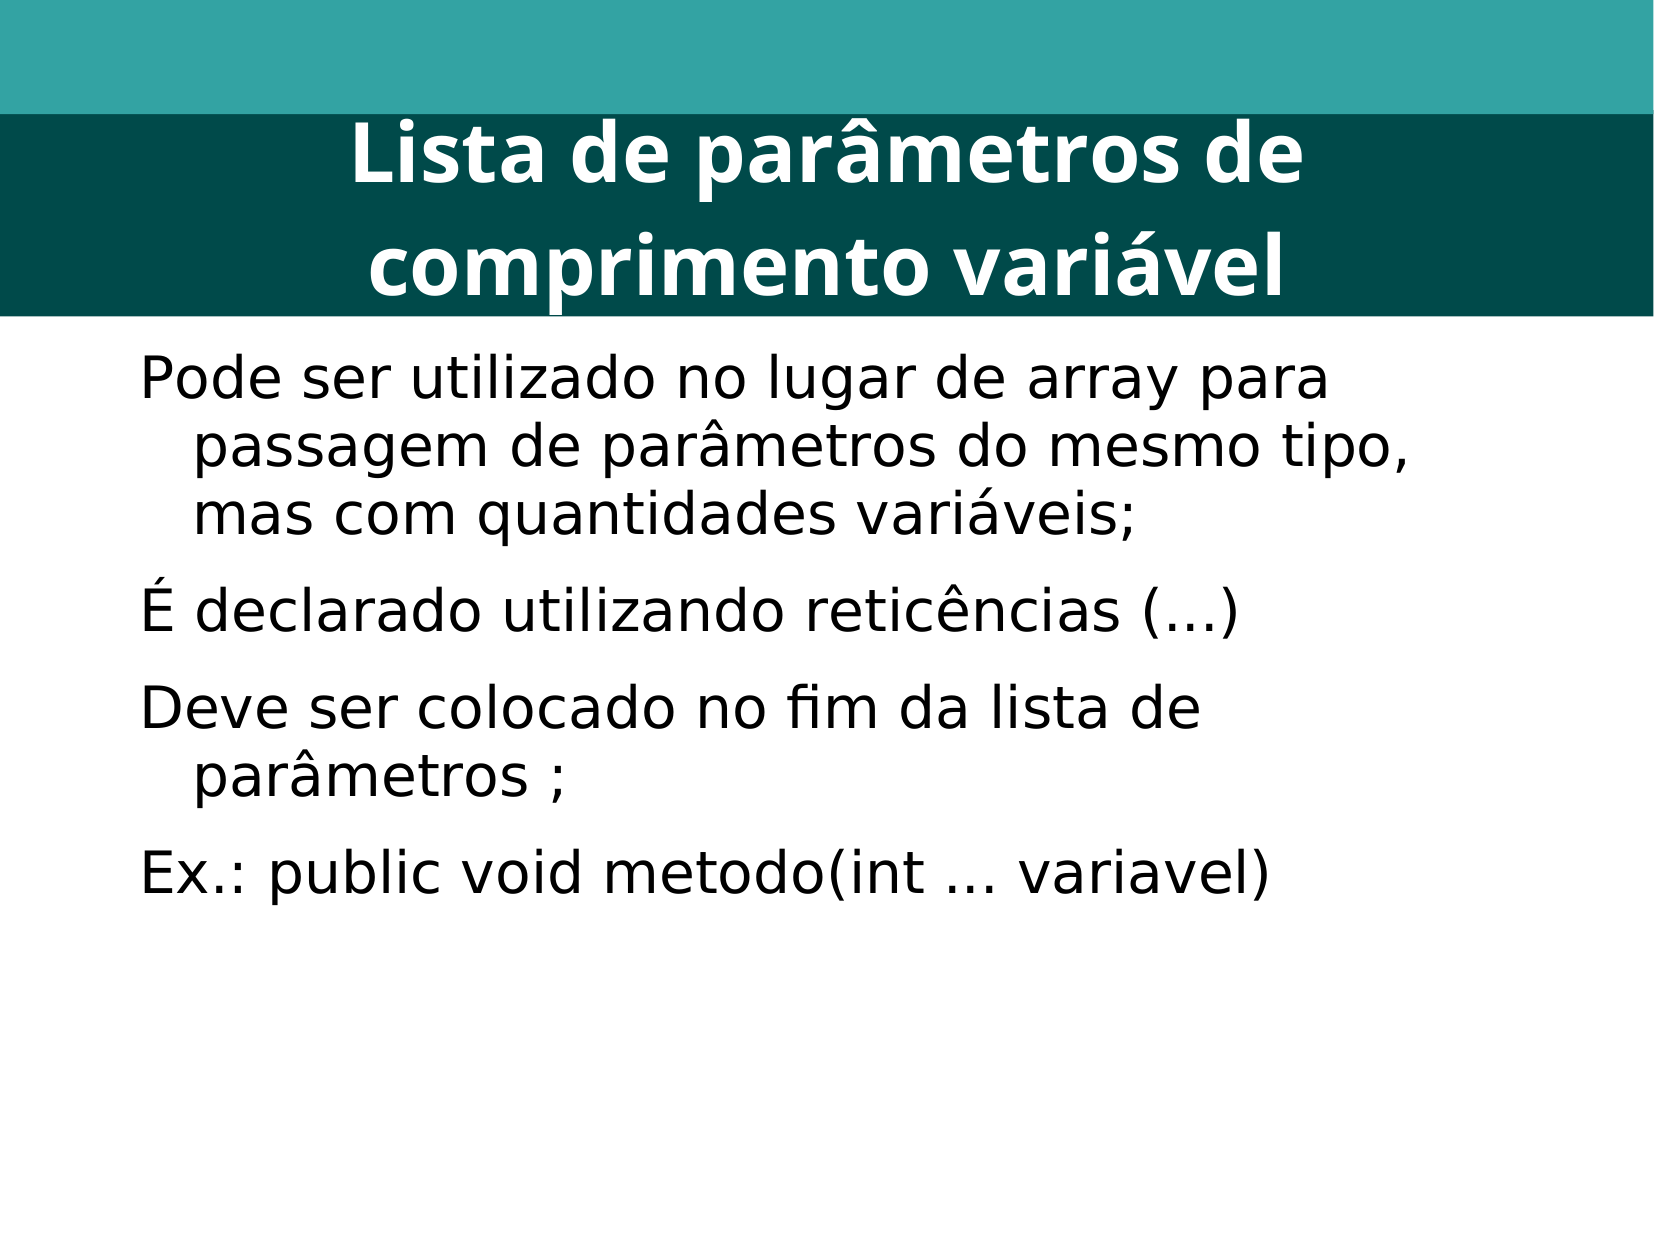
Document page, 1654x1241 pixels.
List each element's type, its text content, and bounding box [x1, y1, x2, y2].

title Lista de parâmetros de comprimento variável [121, 102, 1534, 311]
list Pode ser utilizado no lugar de array para passagem de parâmetros do mesmo tipo, mas com quantidades variáveis; É declarado utilizando reticências (...) Deve ser colocado no fim da lista de parâmetros ; Ex.: public void metodo(int ... variavel) [121, 344, 1534, 1127]
